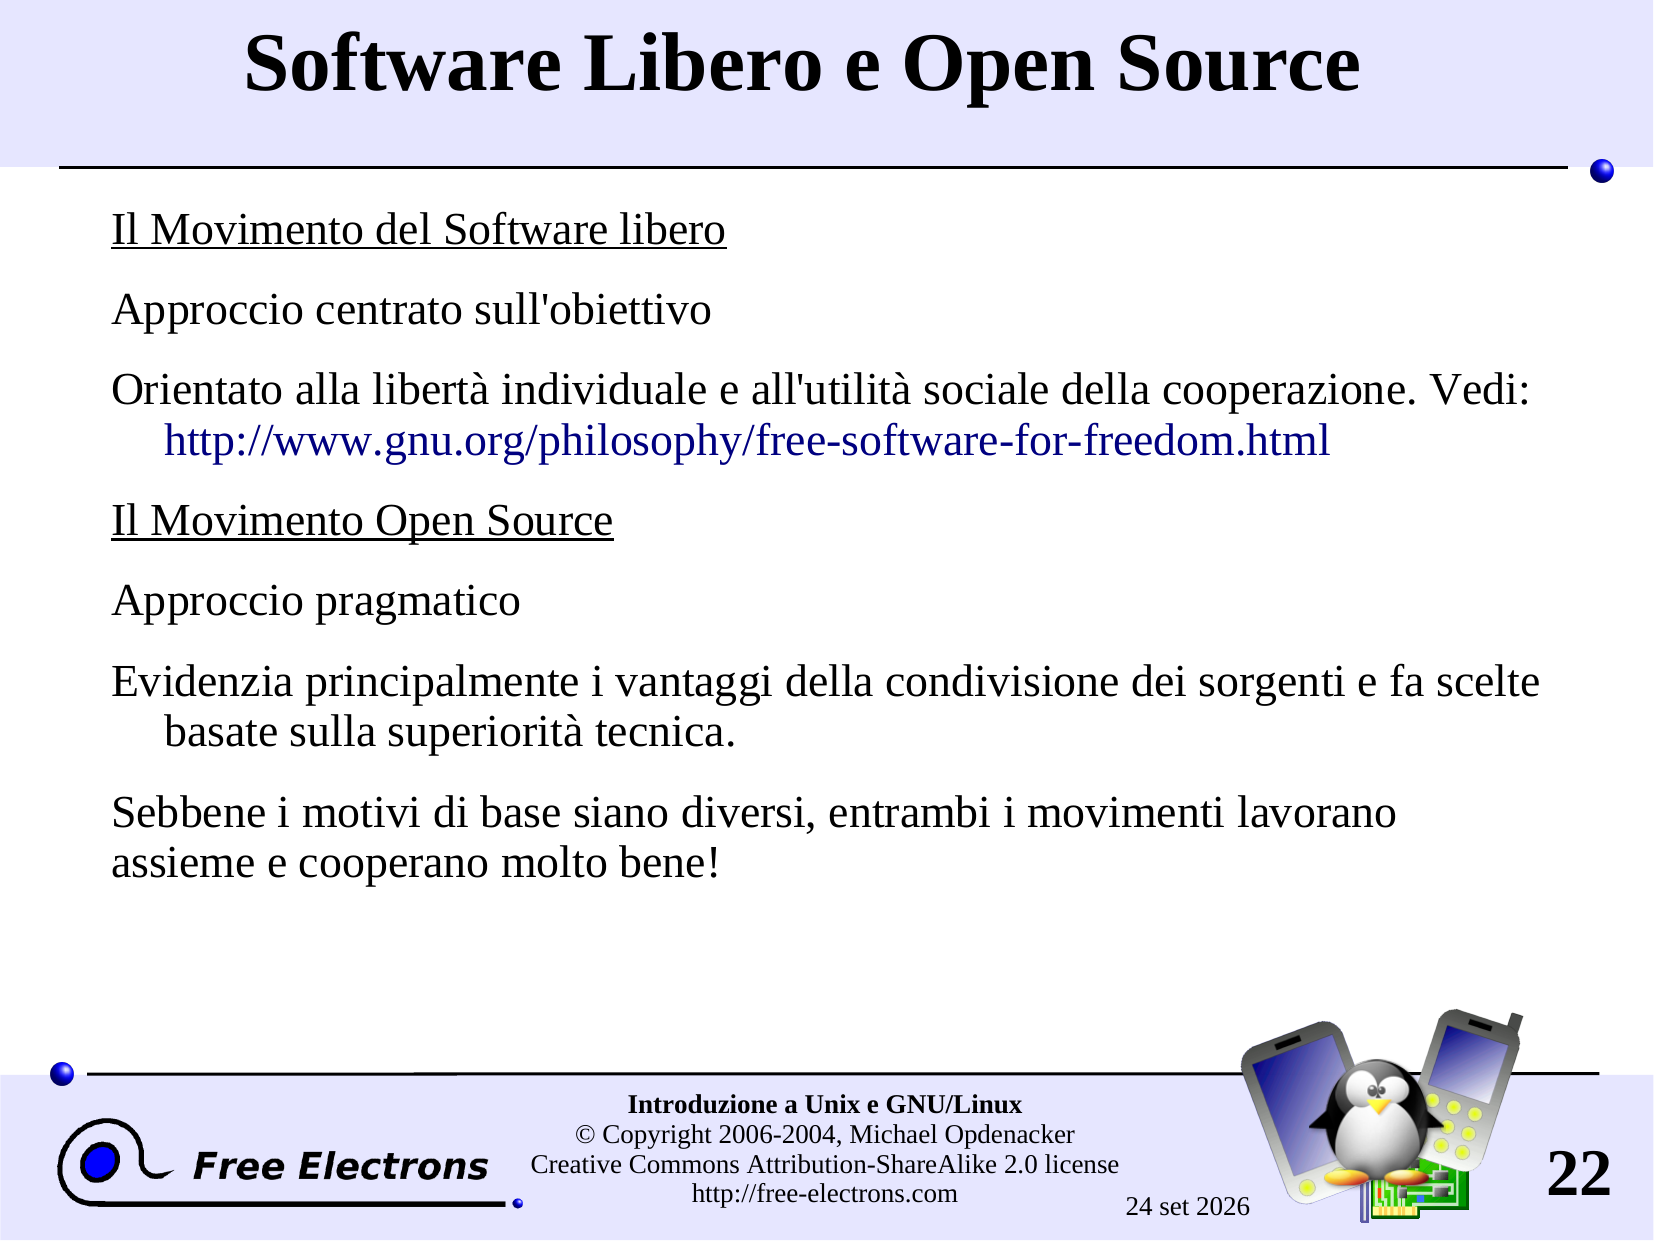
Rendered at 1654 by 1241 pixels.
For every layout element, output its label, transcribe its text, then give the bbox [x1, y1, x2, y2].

list Il Movimento del Software libero Approccio centrato sull'obiettivo Orientato alla libertà individuale e all'utilità sociale della cooperazione. Vedi: http://www.gnu.org/philosophy/free-software-for-freedom.html Il Movimento Open Source Approccio pragmatico Evidenzia principalmente i vantaggi della condivisione dei sorgenti e fa scelte basate sulla superiorità tecnica. Sebbene i motivi di base siano diversi, entrambi i movimenti lavorano assieme e cooperano molto bene! [93, 203, 1553, 1054]
title Software Libero e Open Source [58, 0, 1549, 126]
picture [50, 1107, 527, 1216]
picture [1226, 1054, 1525, 1241]
